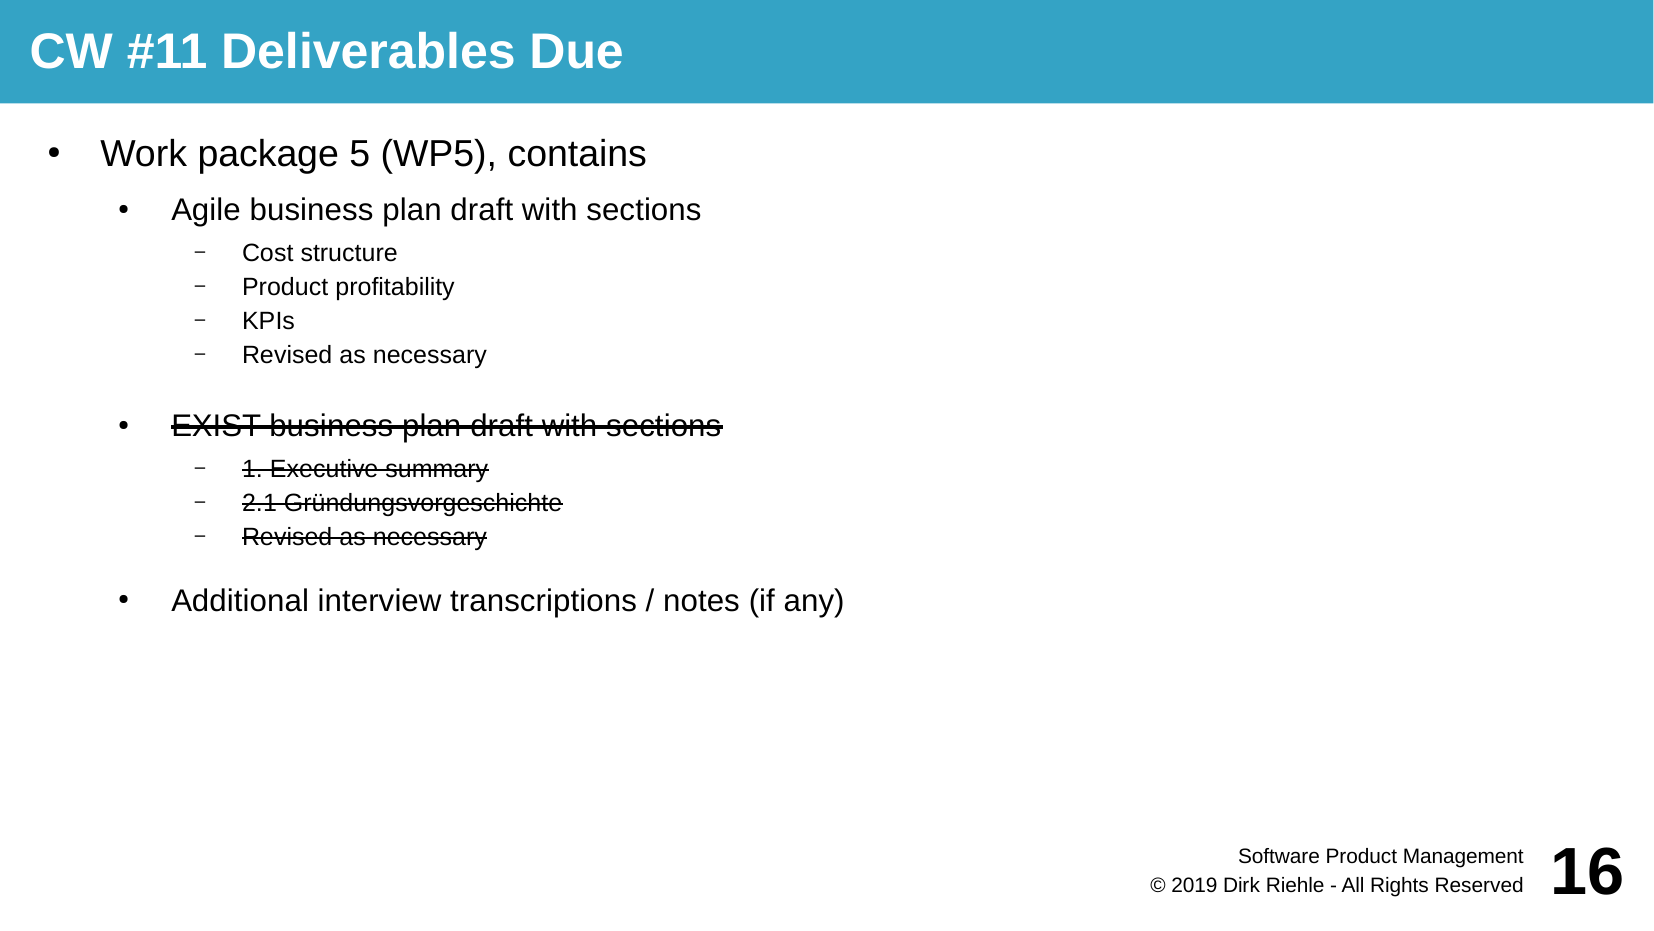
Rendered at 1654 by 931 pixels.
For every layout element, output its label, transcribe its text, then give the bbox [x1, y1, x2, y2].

title CW #11 Deliverables Due [0, 0, 1654, 104]
list Work package 5 (WP5), contains Agile business plan draft with sections Cost structure Product profitability KPIs Revised as necessary EXIST business plan draft with sections 1. Executive summary 2.1 Gründungsvorgeschichte Revised as necessary Additional interview transcriptions / notes (if any) [29, 132, 1625, 813]
